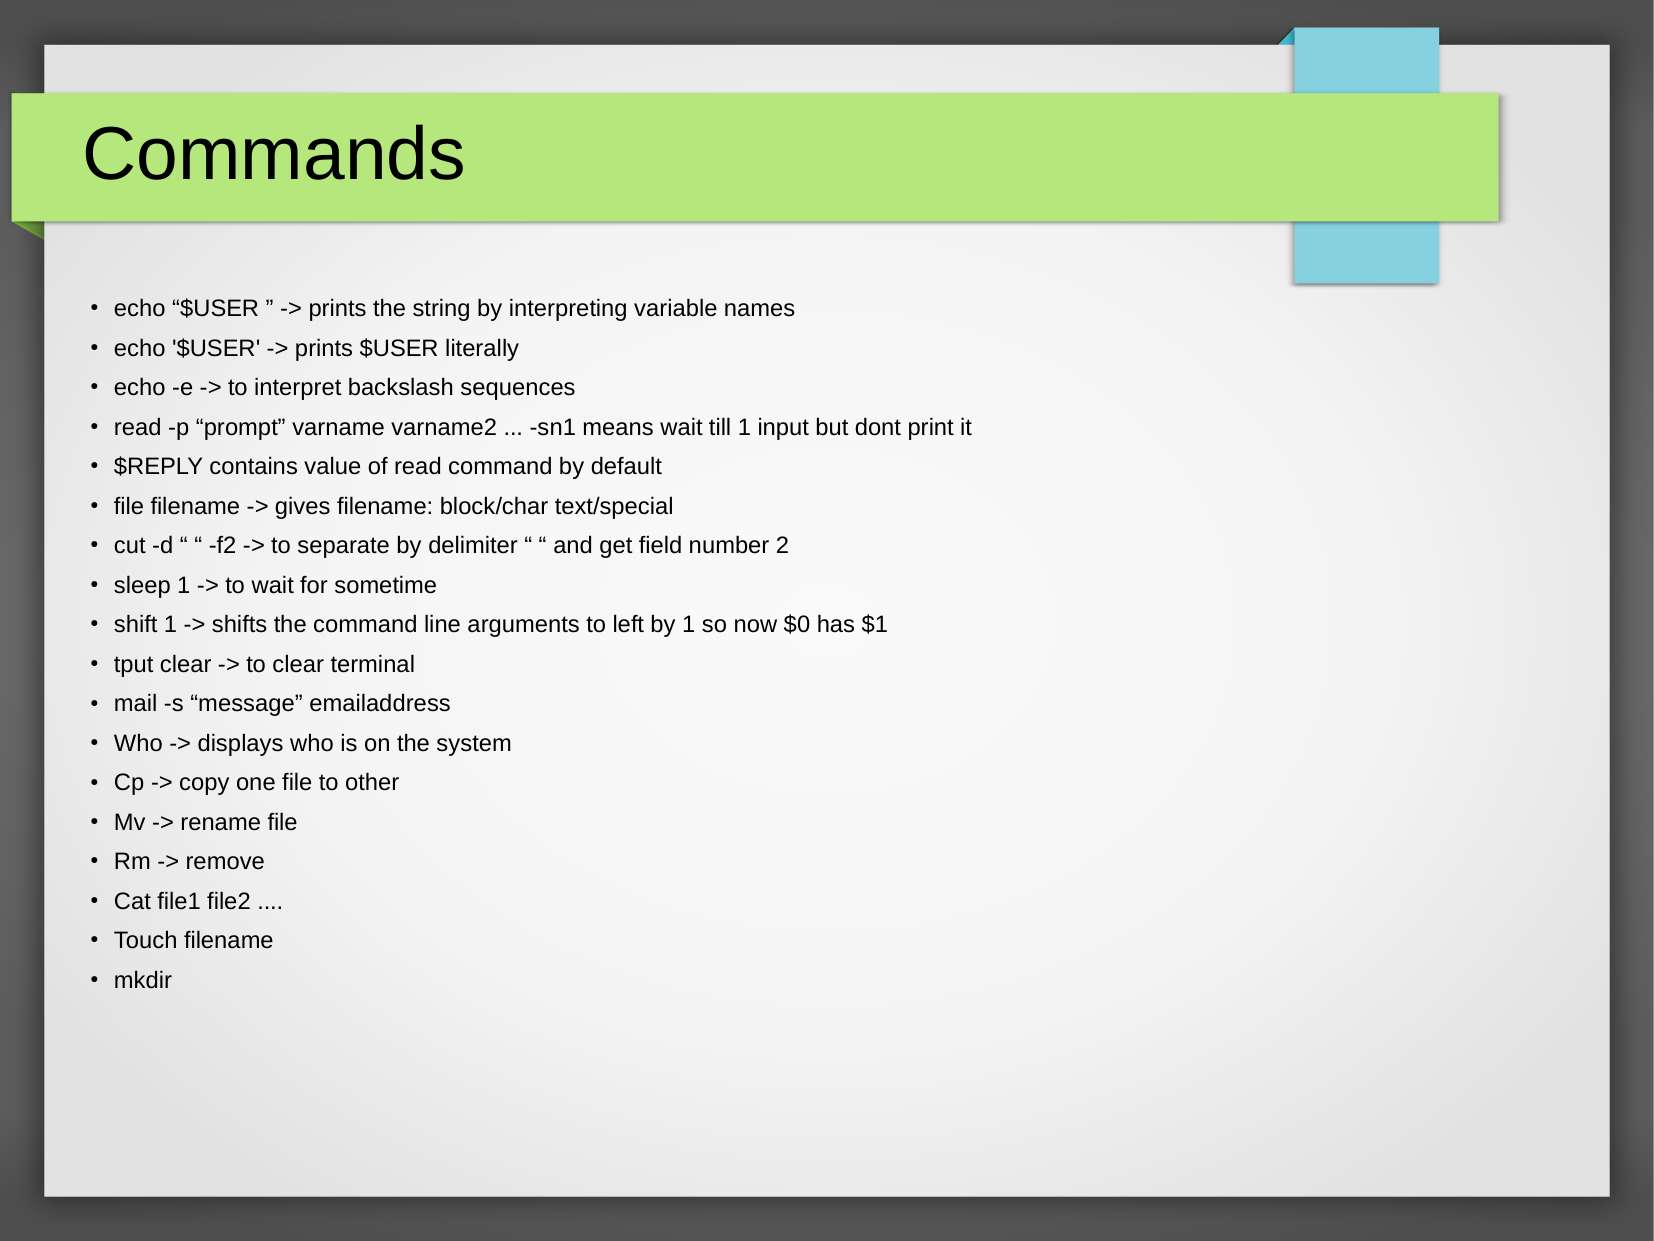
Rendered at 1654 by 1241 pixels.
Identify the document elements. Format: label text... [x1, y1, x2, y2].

title Commands [82, 94, 1264, 213]
picture [0, 0, 1654, 1241]
list echo “$USER ” -> prints the string by interpreting variable names echo '$USER' -> prints $USER literally echo -e -> to interpret backslash sequences read -p “prompt” varname varname2 ... -sn1 means wait till 1 input but dont print it $REPLY contains value of read command by default file filename -> gives filename: block/char text/special cut -d “ “ -f2 -> to separate by delimiter “ “ and get field number 2 sleep 1 -> to wait for sometime shift 1 -> shifts the command line arguments to left by 1 so now $0 has $1 tput clear -> to clear terminal mail -s “message” emailaddress Who -> displays who is on the system Cp -> copy one file to other Mv -> rename file Rm -> remove Cat file1 file2 .... Touch filename mkdir [82, 295, 1571, 1015]
